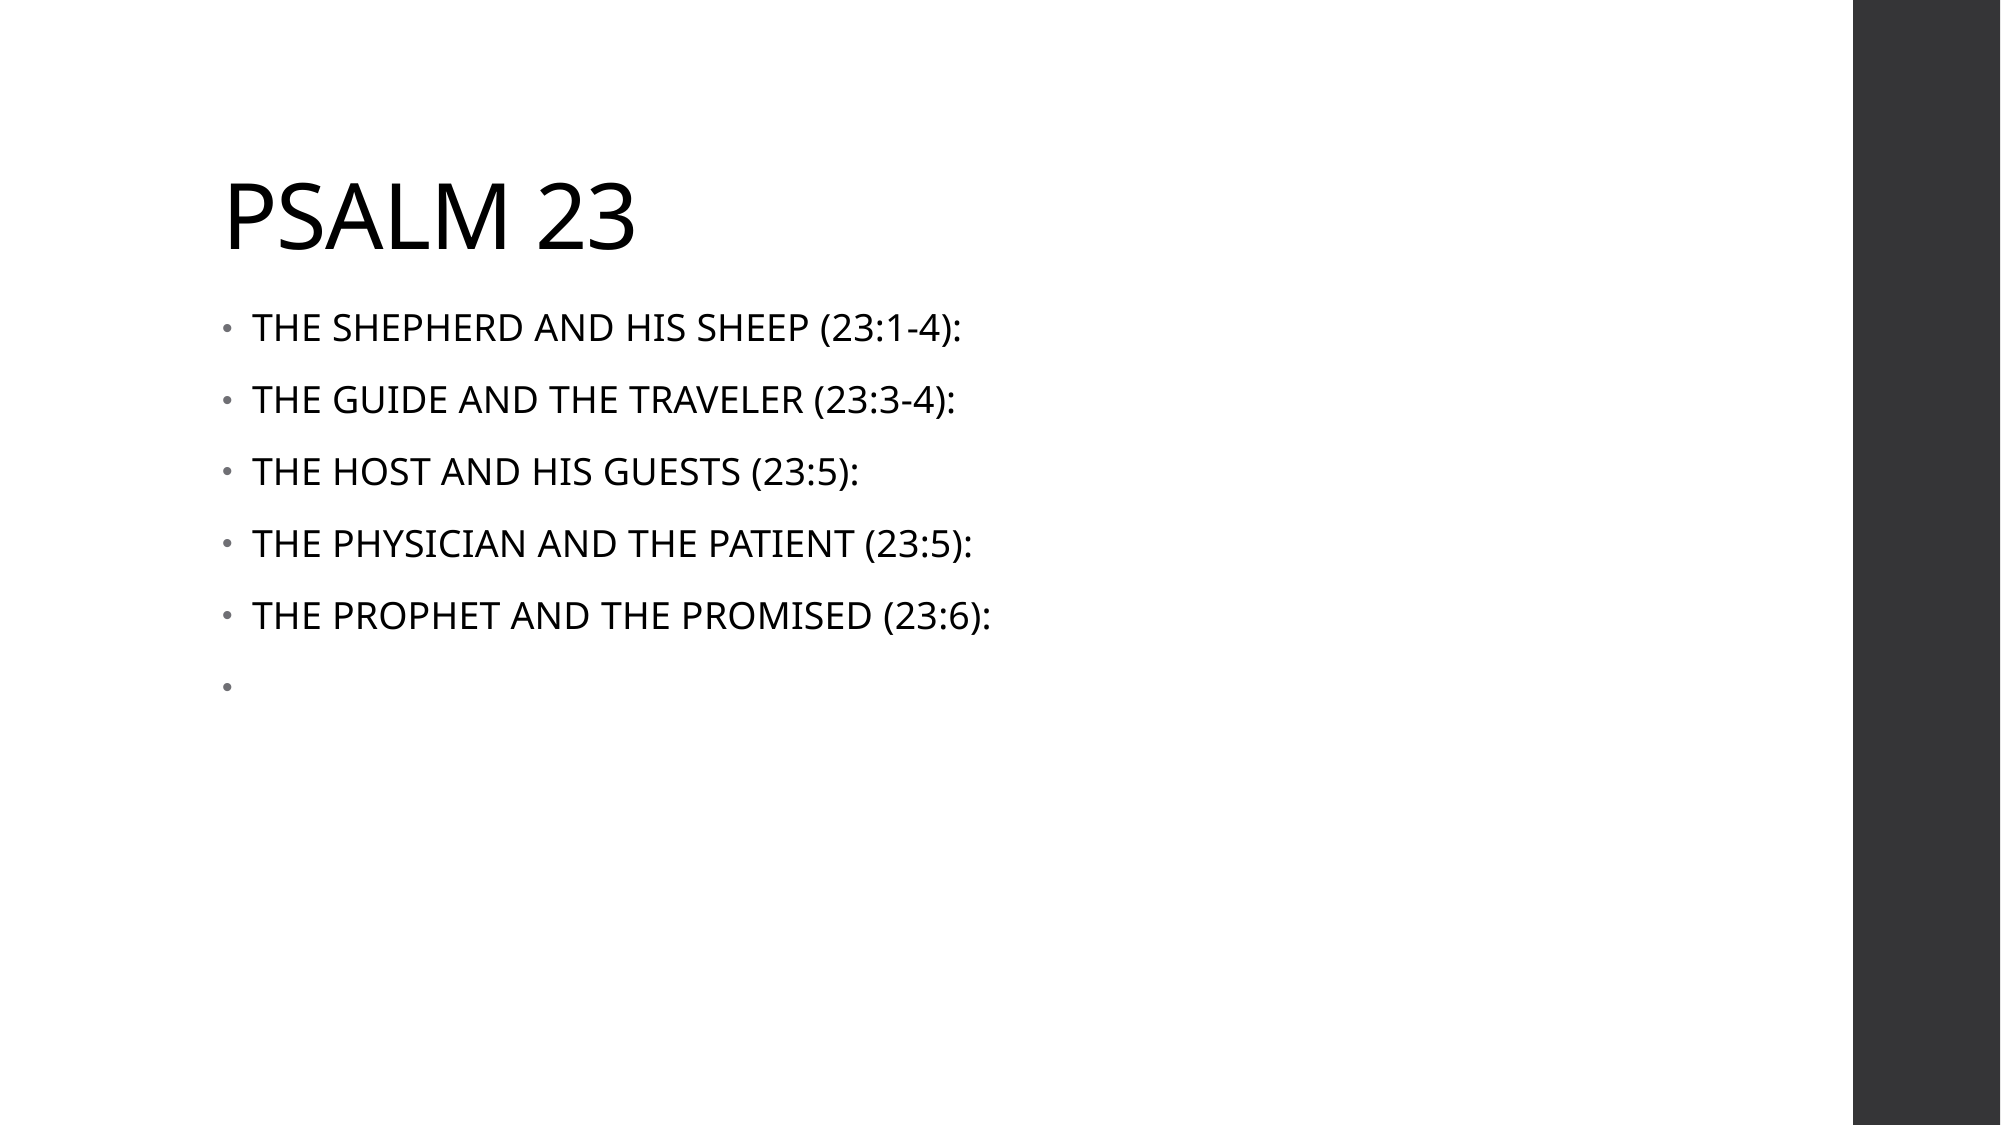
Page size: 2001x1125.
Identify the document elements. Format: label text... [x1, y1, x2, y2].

title PSALM 23 [206, 60, 1797, 278]
list THE SHEPHERD AND HIS SHEEP (23:1-4): THE GUIDE AND THE TRAVELER (23:3-4): THE HOST AND HIS GUESTS (23:5): THE PHYSICIAN AND THE PATIENT (23:5): THE PROPHET AND THE PROMISED (23:6): [206, 299, 1617, 1014]
